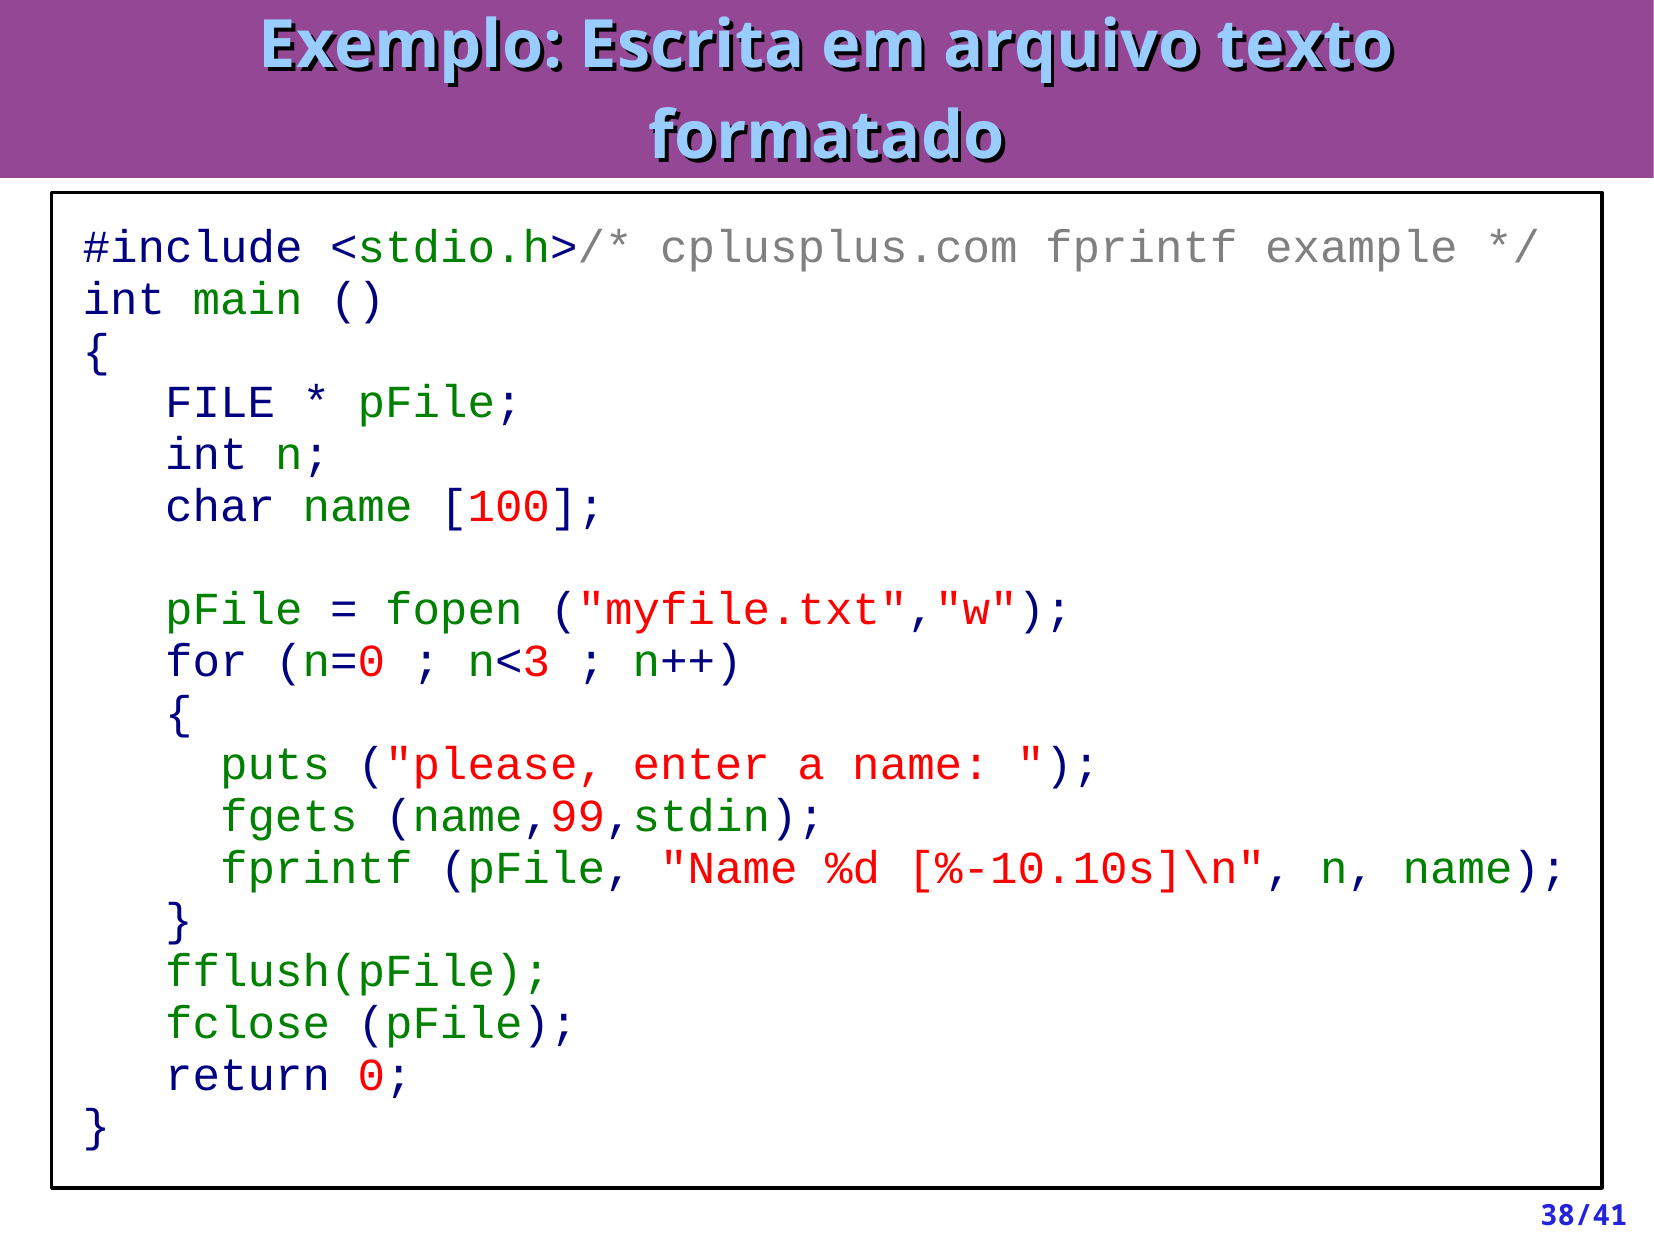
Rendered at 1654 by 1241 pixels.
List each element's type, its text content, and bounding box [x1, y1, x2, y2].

text_box #include <stdio.h>/* cplusplus.com fprintf example */ int main () { FILE * pFile; int n; char name [100]; pFile = fopen ("myfile.txt","w"); for (n=0 ; n<3 ; n++) { puts ("please, enter a name: "); fgets (name,99,stdin); fprintf (pFile, "Name %d [%-10.10s]\n", n, name); } fflush(pFile); fclose (pFile); return 0; } [51, 192, 1602, 1188]
title Exemplo: Escrita em arquivo texto formatado [82, 0, 1571, 176]
